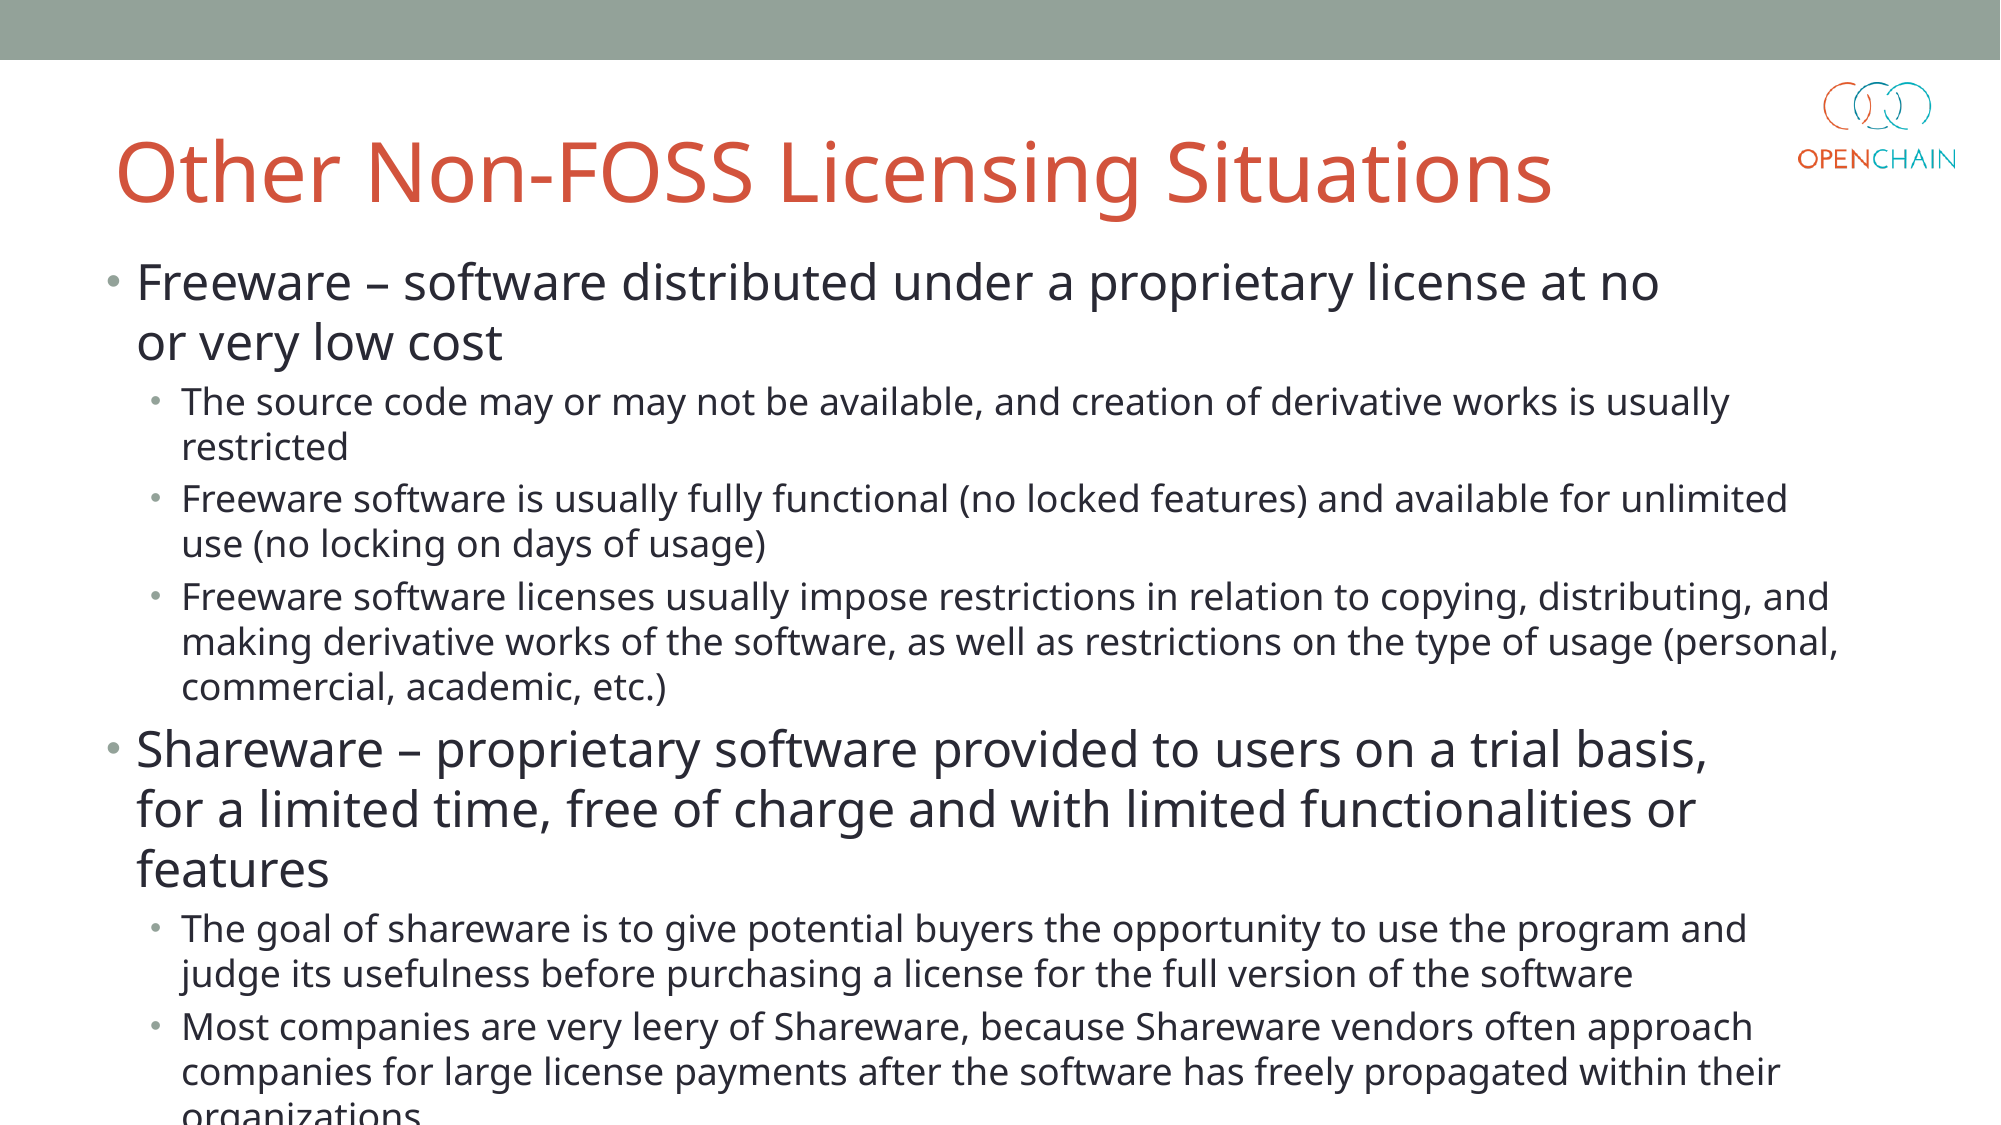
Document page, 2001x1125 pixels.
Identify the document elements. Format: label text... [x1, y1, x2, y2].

text_box Freeware – software distributed under a proprietary license at no or very low cost The source code may or may not be available, and creation of derivative works is usually restricted Freeware software is usually fully functional (no locked features) and available for unlimited use (no locking on days of usage) Freeware software licenses usually impose restrictions in relation to copying, distributing, and making derivative works of the software, as well as restrictions on the type of usage (personal, commercial, academic, etc.) Shareware – proprietary software provided to users on a trial basis, for a limited time, free of charge and with limited functionalities or features The goal of shareware is to give potential buyers the opportunity to use the program and judge its usefulness before purchasing a license for the full version of the software Most companies are very leery of Shareware, because Shareware vendors often approach companies for large license payments after the software has freely propagated within their organizations. [91, 243, 1863, 1093]
picture [1798, 82, 1955, 169]
text_box Other Non-FOSS Licensing Situations [99, 87, 1900, 250]
